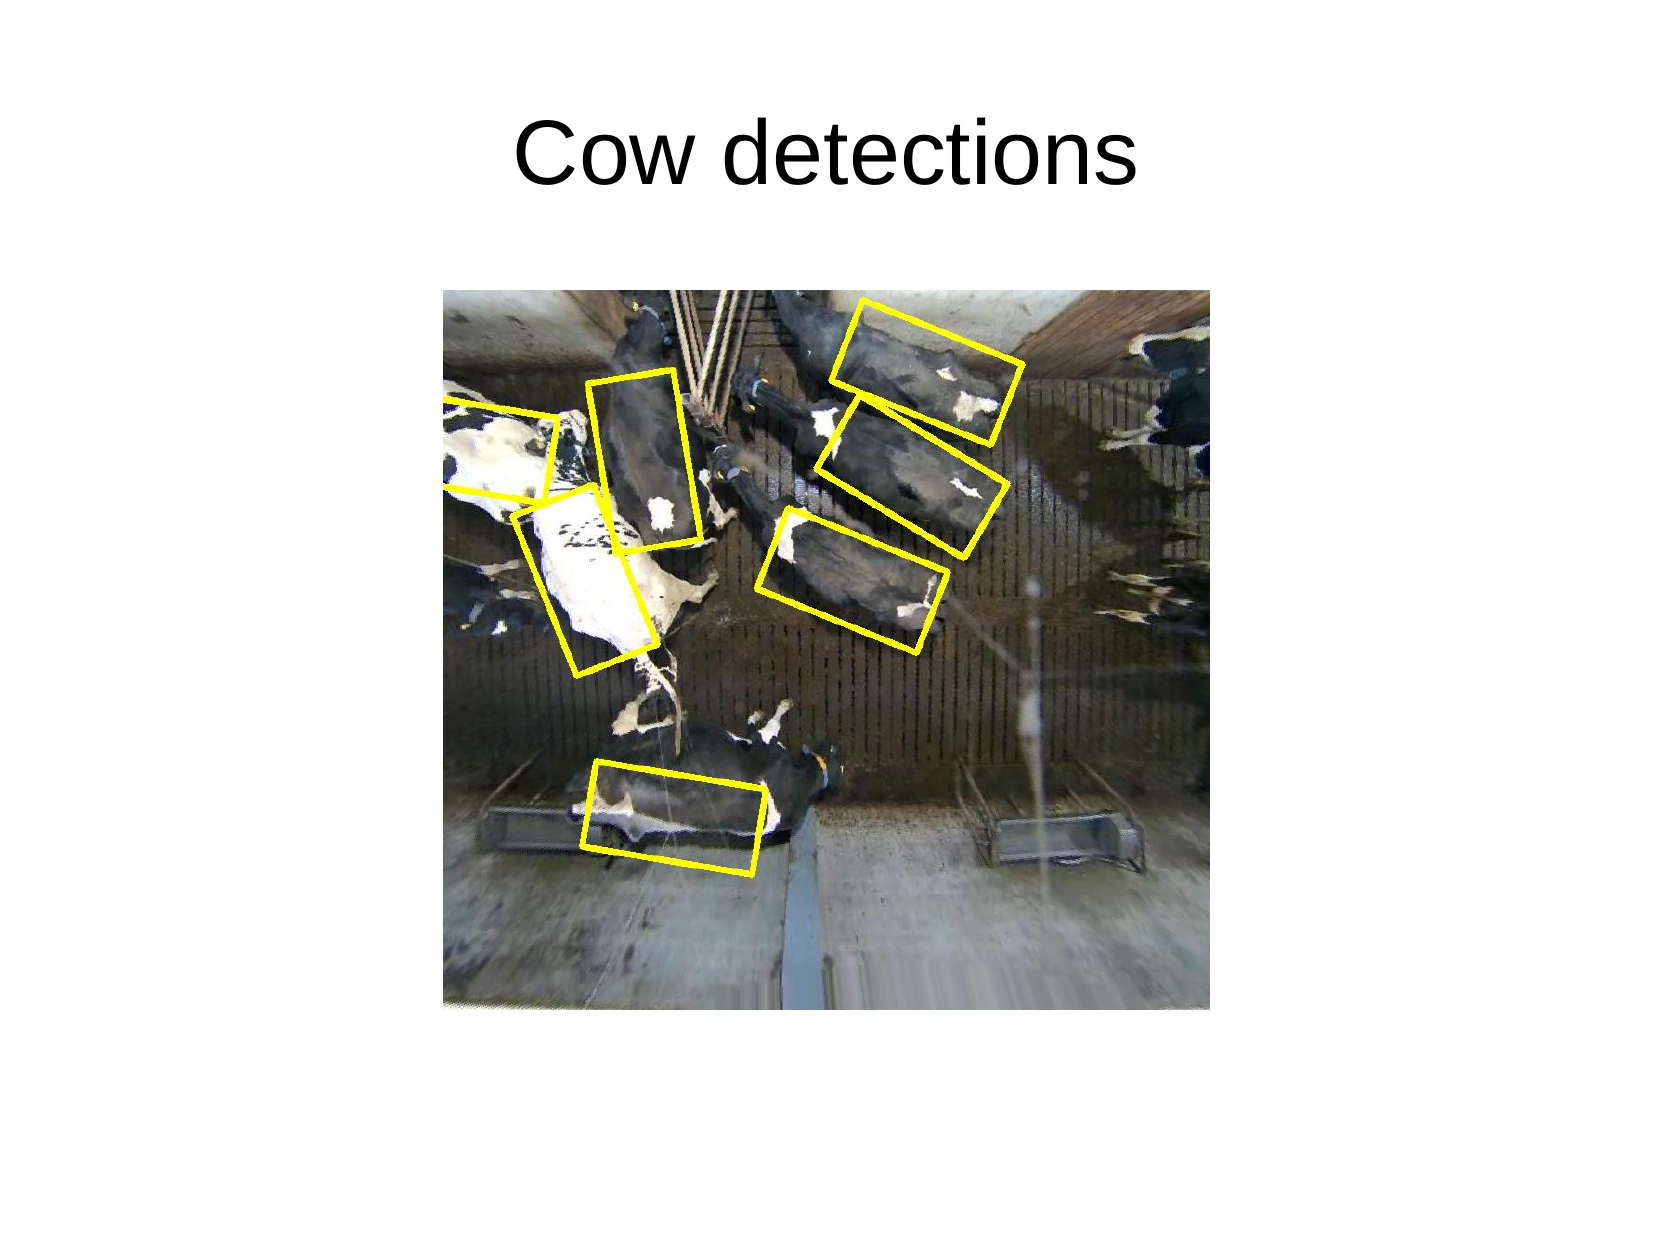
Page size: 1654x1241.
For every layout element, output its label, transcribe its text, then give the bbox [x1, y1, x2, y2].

title Cow detections [82, 49, 1571, 257]
picture [443, 290, 1210, 1010]
